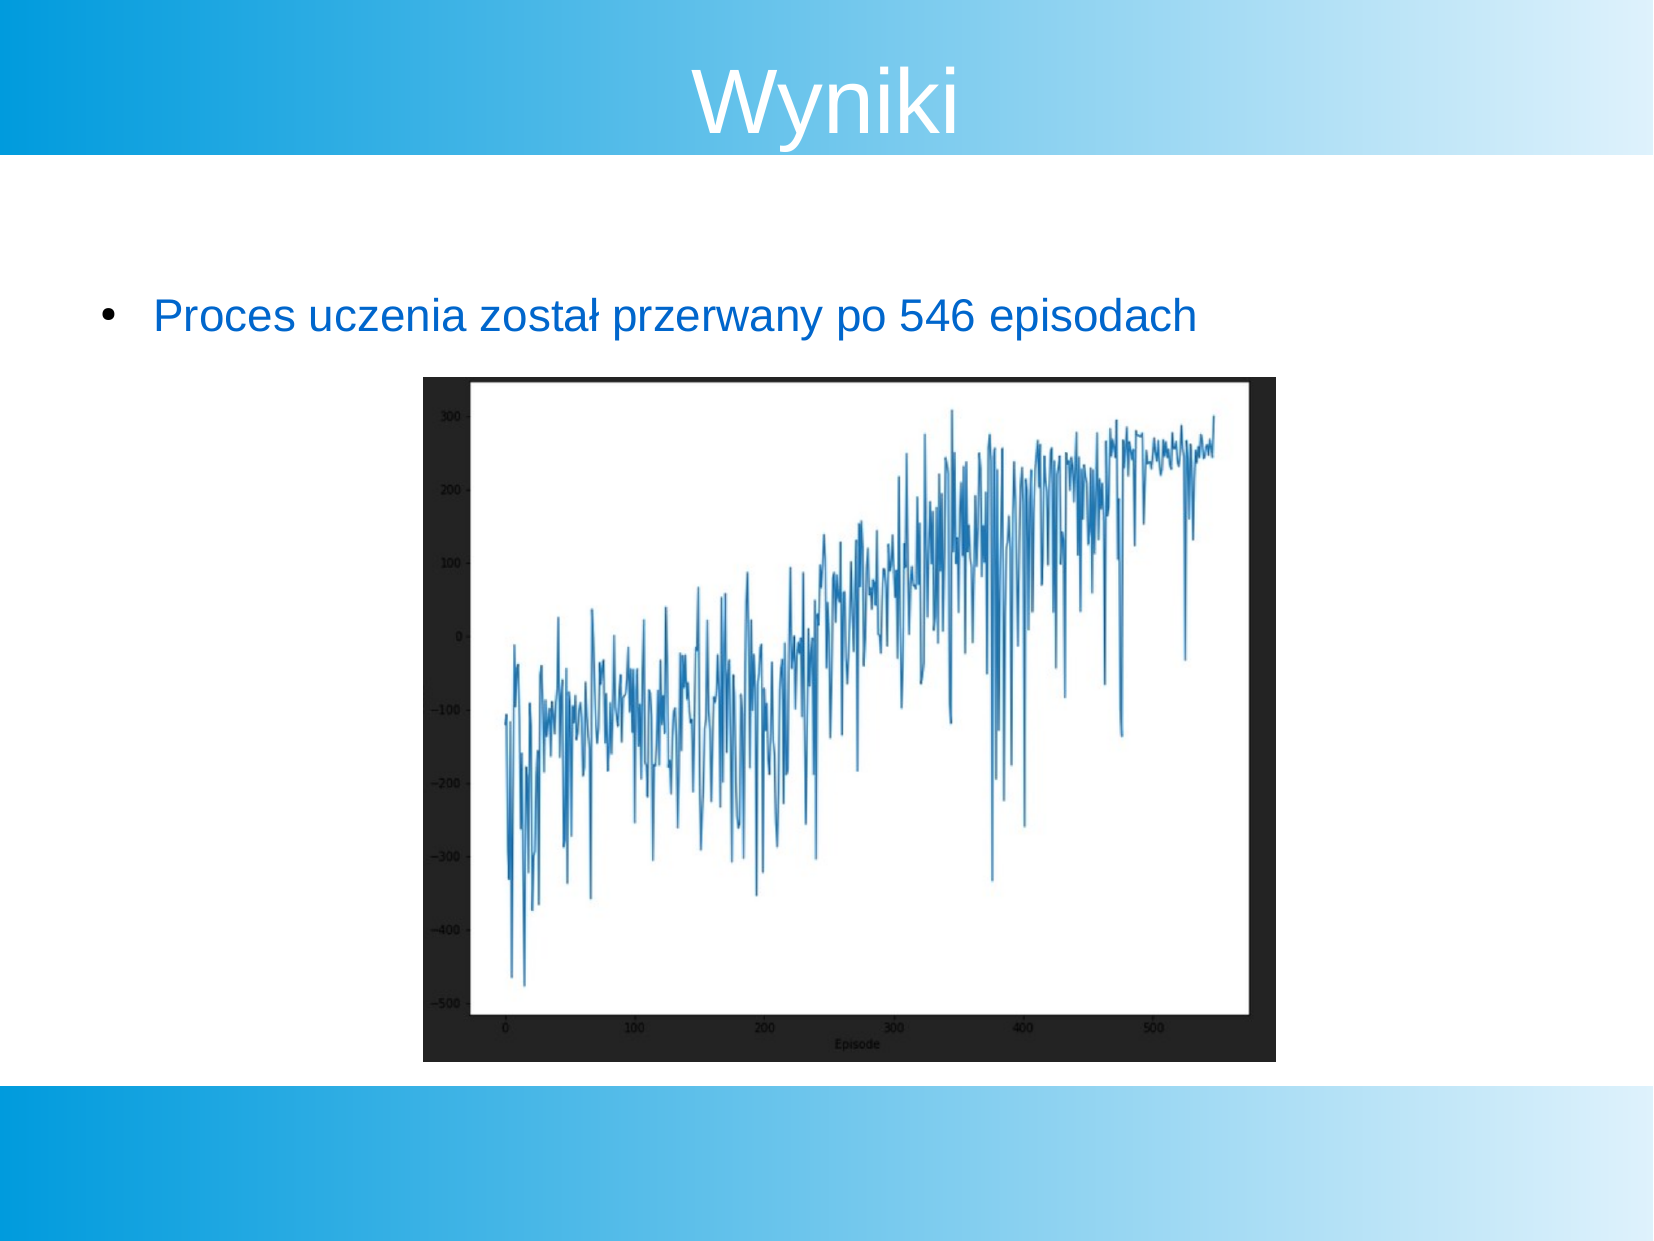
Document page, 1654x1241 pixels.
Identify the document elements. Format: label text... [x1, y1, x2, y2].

picture [423, 377, 1276, 1063]
title Wyniki [82, 49, 1571, 155]
list Proces uczenia został przerwany po 546 episodach [82, 290, 1571, 1010]
